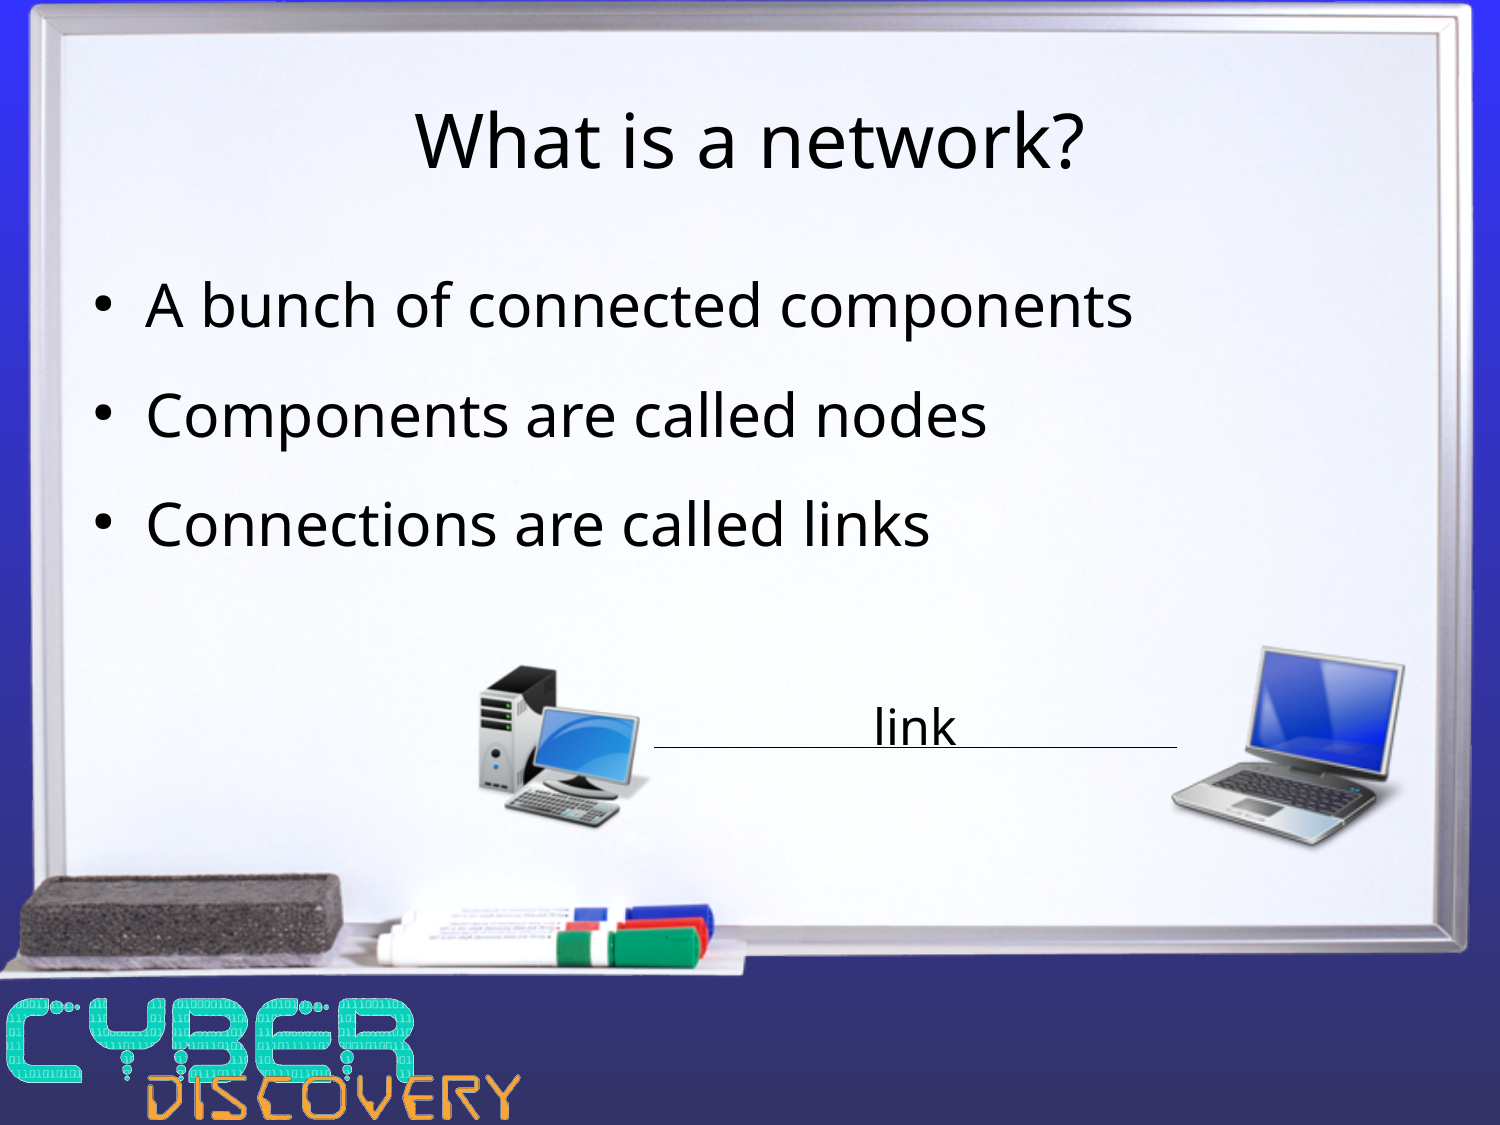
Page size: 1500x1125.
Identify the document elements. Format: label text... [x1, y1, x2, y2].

list A bunch of connected components Components are called nodes Connections are called links [75, 263, 1426, 1006]
picture [1170, 642, 1413, 856]
picture [475, 657, 657, 839]
title What is a network? [75, 45, 1426, 232]
picture [0, 0, 1500, 1125]
